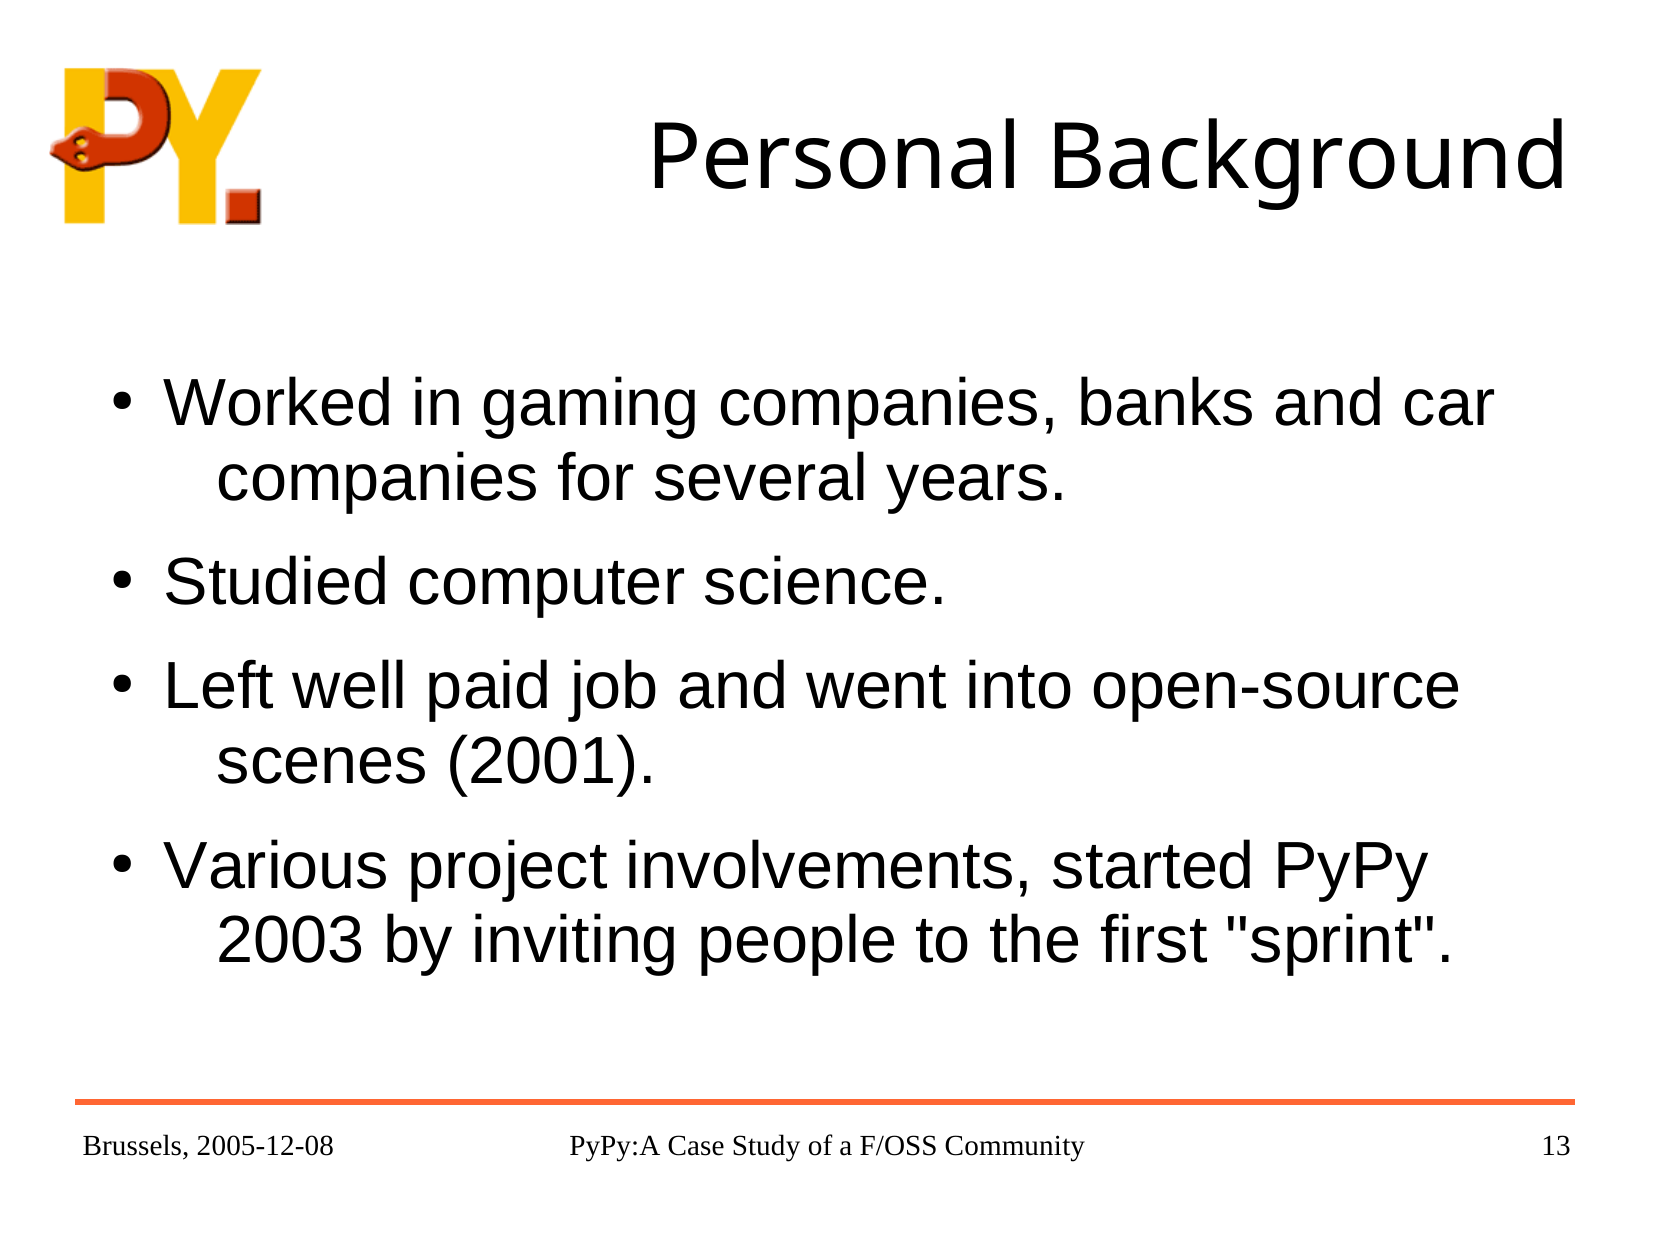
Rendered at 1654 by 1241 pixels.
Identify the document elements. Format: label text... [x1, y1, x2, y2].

title Personal Background [82, 49, 1571, 257]
list Worked in gaming companies, banks and car companies for several years. Studied computer science. Left well paid job and went into open-source scenes (2001). Various project involvements, started PyPy 2003 by inviting people to the first "sprint". [75, 365, 1564, 1051]
picture [49, 67, 82, 225]
